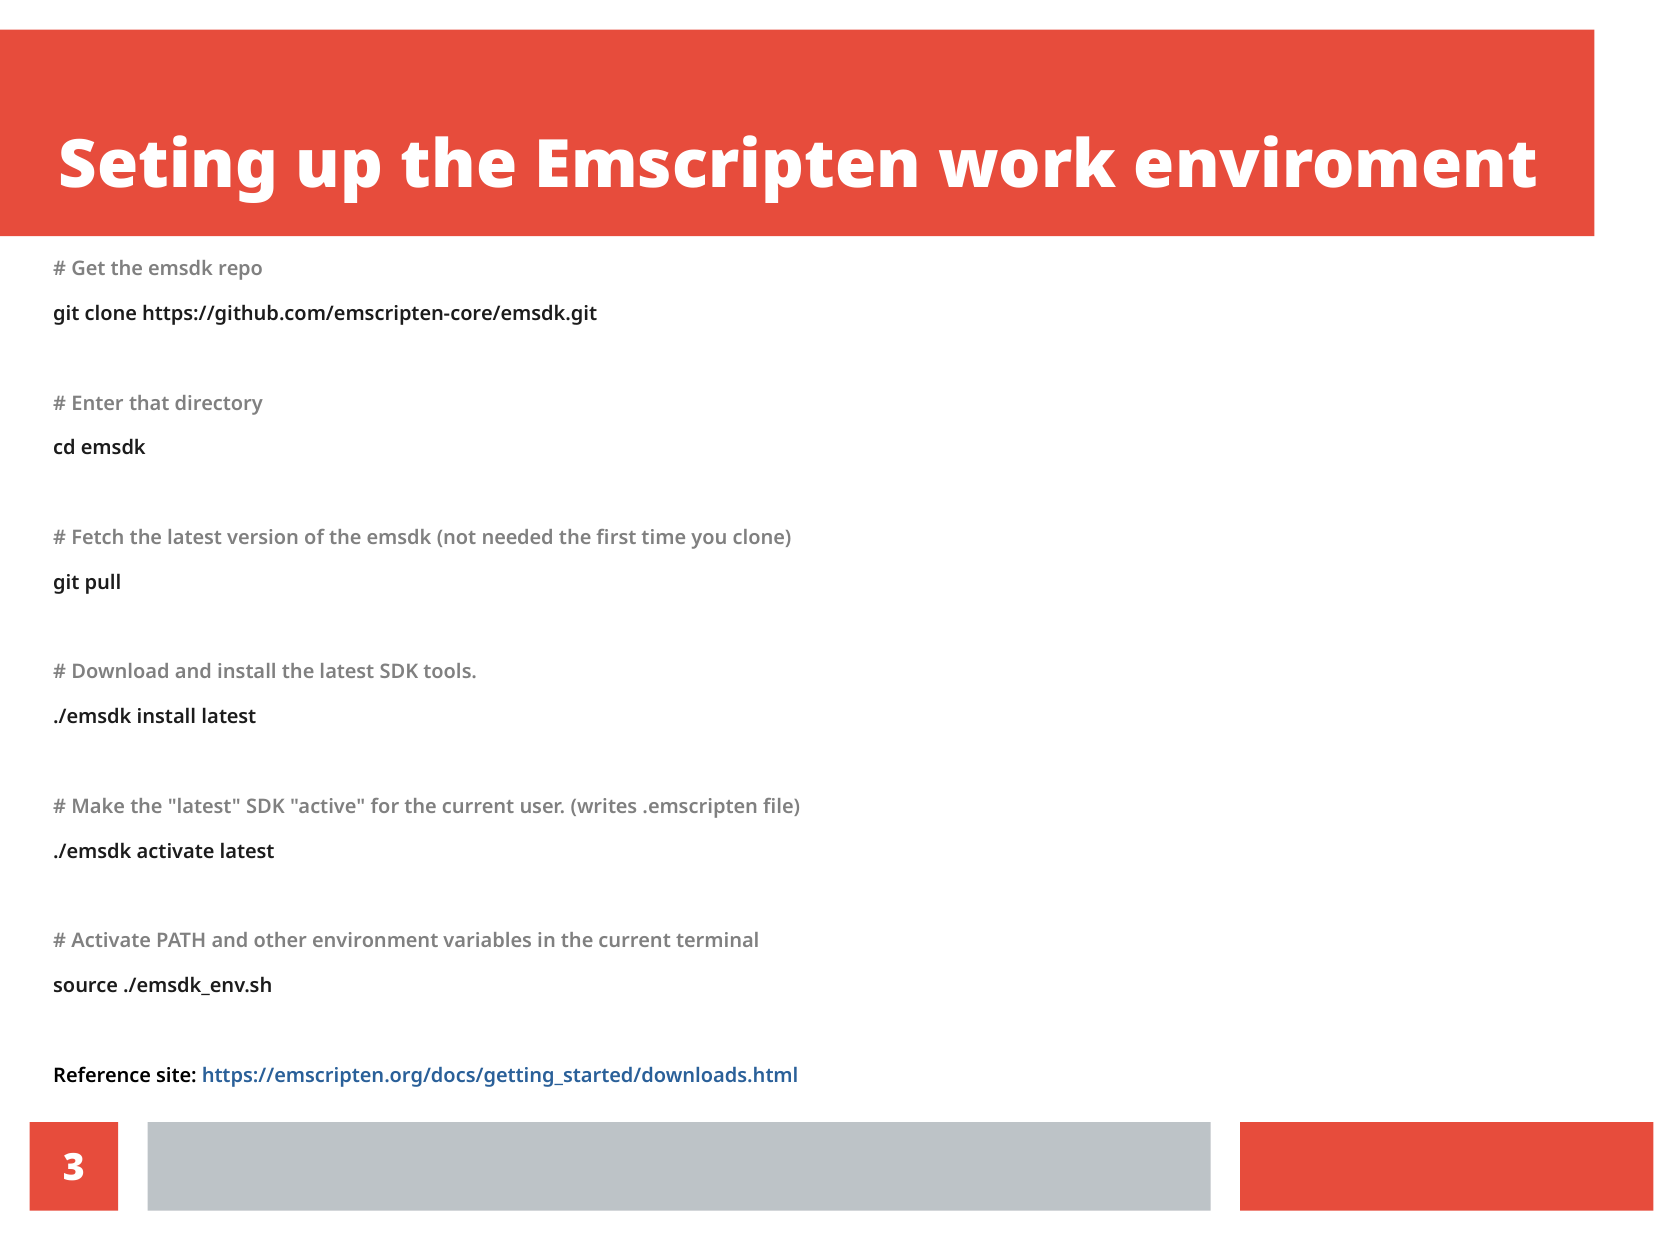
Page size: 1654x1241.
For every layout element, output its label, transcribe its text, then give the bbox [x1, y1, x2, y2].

title Seting up the Emscripten work enviroment [59, 59, 1595, 207]
list # Get the emsdk repo git clone https://github.com/emscripten-core/emsdk.git # Enter that directory cd emsdk # Fetch the latest version of the emsdk (not needed the first time you clone) git pull # Download and install the latest SDK tools. ./emsdk install latest # Make the "latest" SDK "active" for the current user. (writes .emscripten file) ./emsdk activate latest # Activate PATH and other environment variables in the current terminal source ./emsdk_env.sh Reference site: https://emscripten.org/docs/getting_started/downloads.html [53, 253, 1560, 1093]
